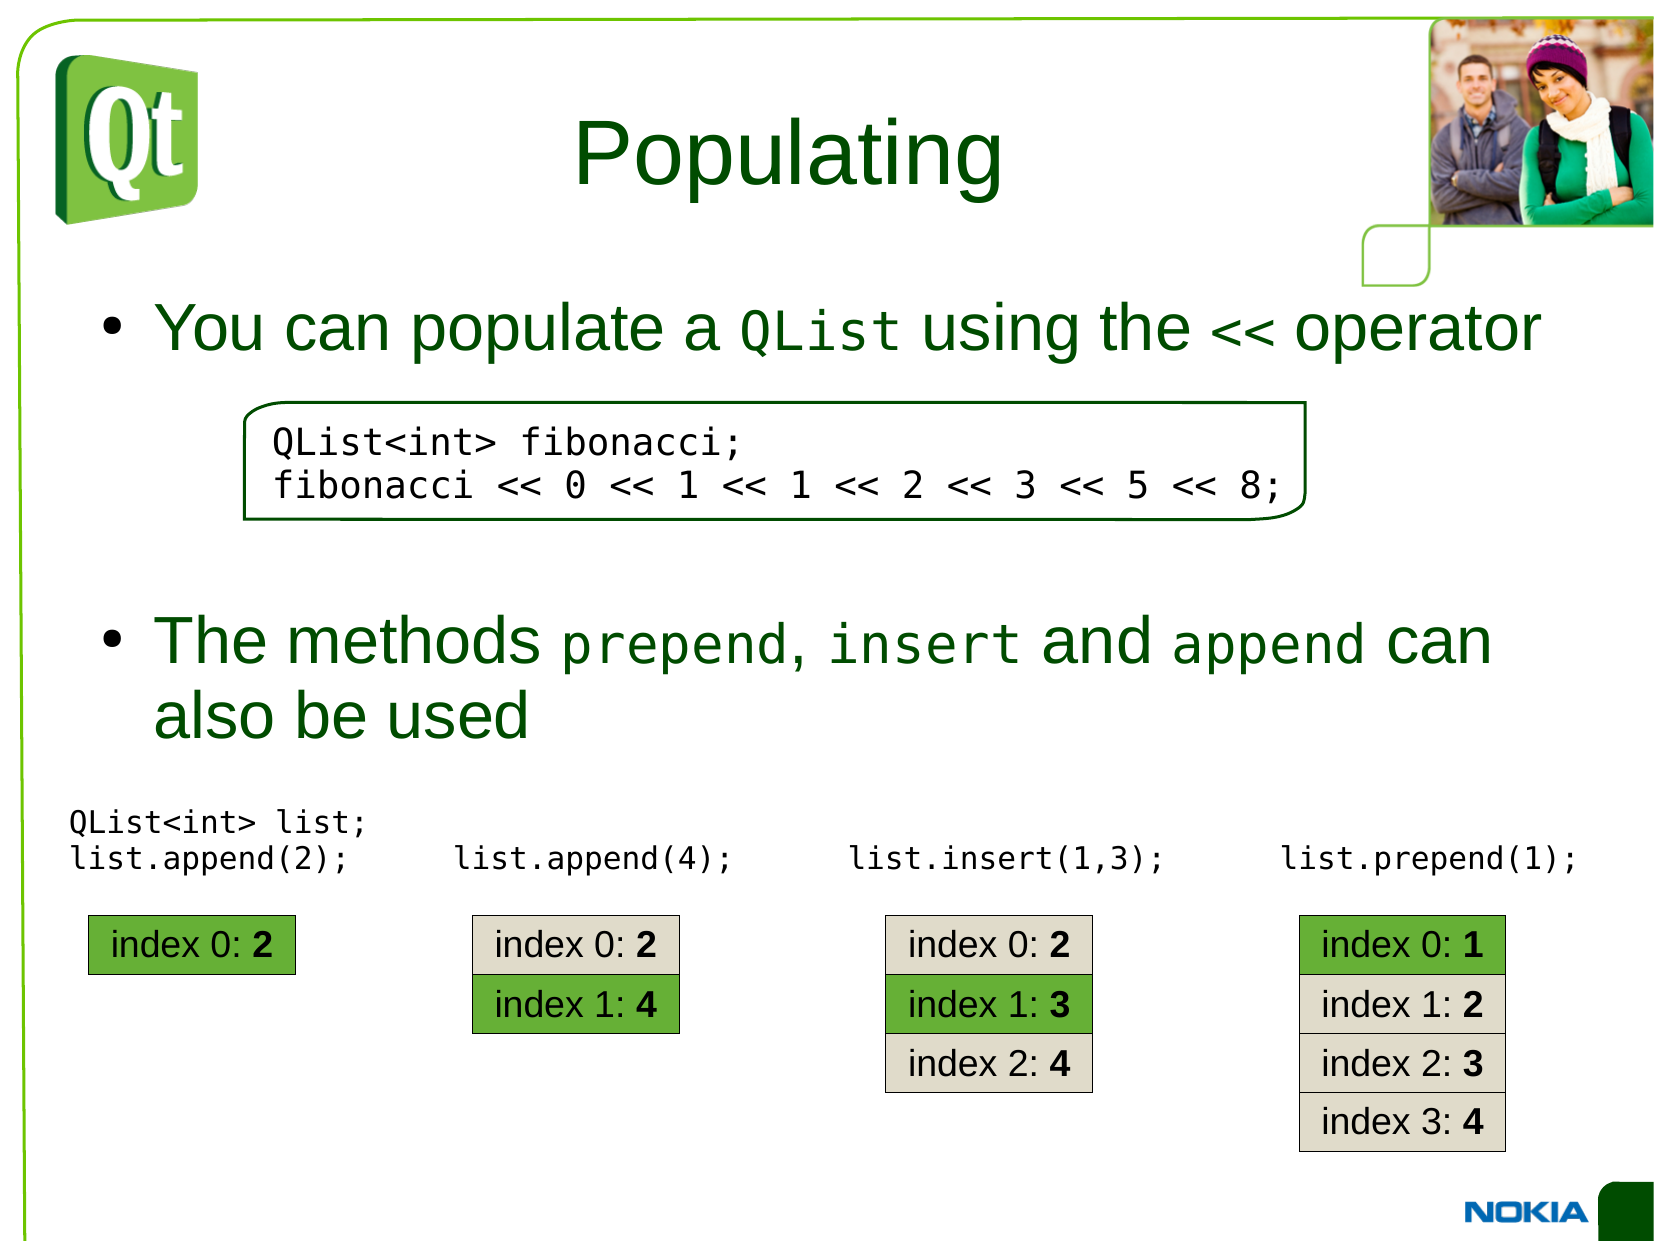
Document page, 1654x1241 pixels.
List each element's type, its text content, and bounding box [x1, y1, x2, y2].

text_box index 2: 3 [1299, 1033, 1506, 1092]
text_box QList<int> fibonacci; fibonacci << 0 << 1 << 1 << 2 << 3 << 5 << 8; [257, 413, 1300, 516]
title Populating [251, 49, 1327, 257]
list You can populate a QList using the << operator The methods prepend, insert and append can also be used [82, 290, 1571, 1094]
text_box index 3: 4 [1299, 1092, 1506, 1152]
picture [55, 55, 198, 225]
text_box index 0: 2 [88, 915, 296, 975]
text_box index 1: 4 [472, 974, 680, 1034]
text_box index 1: 3 [885, 974, 1093, 1033]
picture [1465, 1201, 1589, 1223]
picture [1361, 17, 1654, 287]
text_box list.insert(1,3); [832, 797, 1182, 885]
text_box index 0: 2 [885, 915, 1093, 974]
text_box index 1: 2 [1299, 974, 1506, 1033]
text_box index 2: 4 [885, 1033, 1093, 1093]
text_box index 0: 2 [472, 915, 680, 974]
text_box list.prepend(1); [1264, 797, 1595, 885]
text_box list.append(4); [438, 797, 749, 885]
text_box QList<int> list; list.append(2); [54, 797, 384, 885]
text_box index 0: 1 [1299, 915, 1506, 974]
